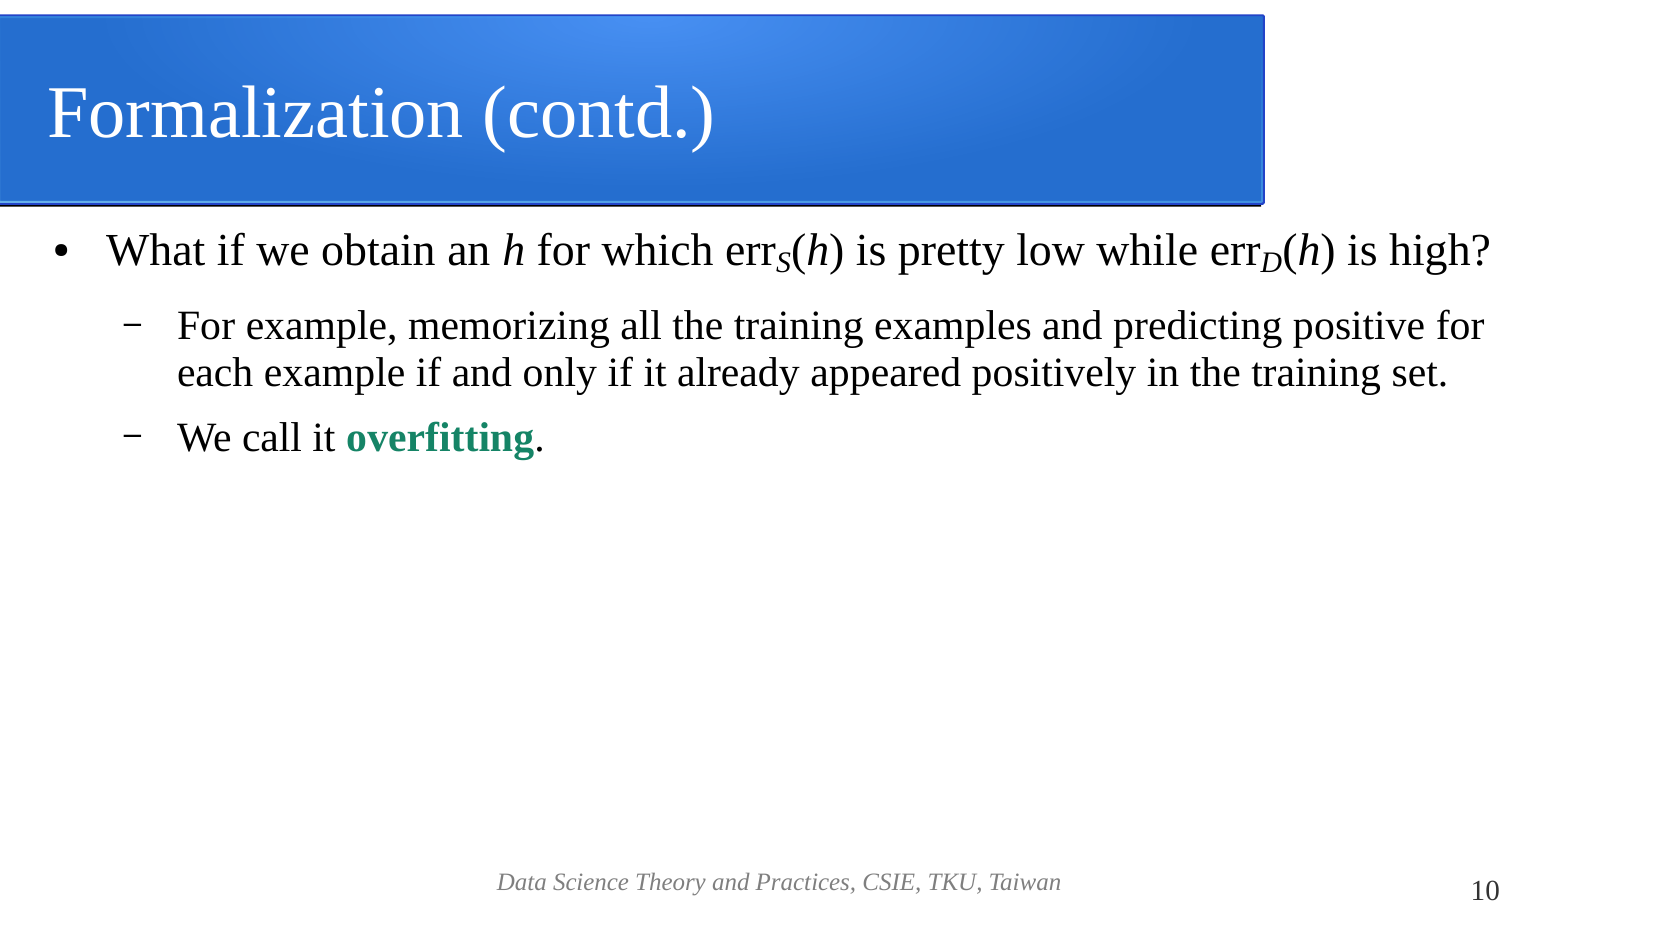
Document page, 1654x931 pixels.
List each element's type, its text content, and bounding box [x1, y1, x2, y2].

title Formalization (contd.) [47, 35, 1199, 189]
list What if we obtain an h for which errS(h) is pretty low while errD(h) is high? For example, memorizing all the training examples and predicting positive for each example if and only if it already appeared positively in the training set. We call it overfitting. [35, 224, 1524, 764]
